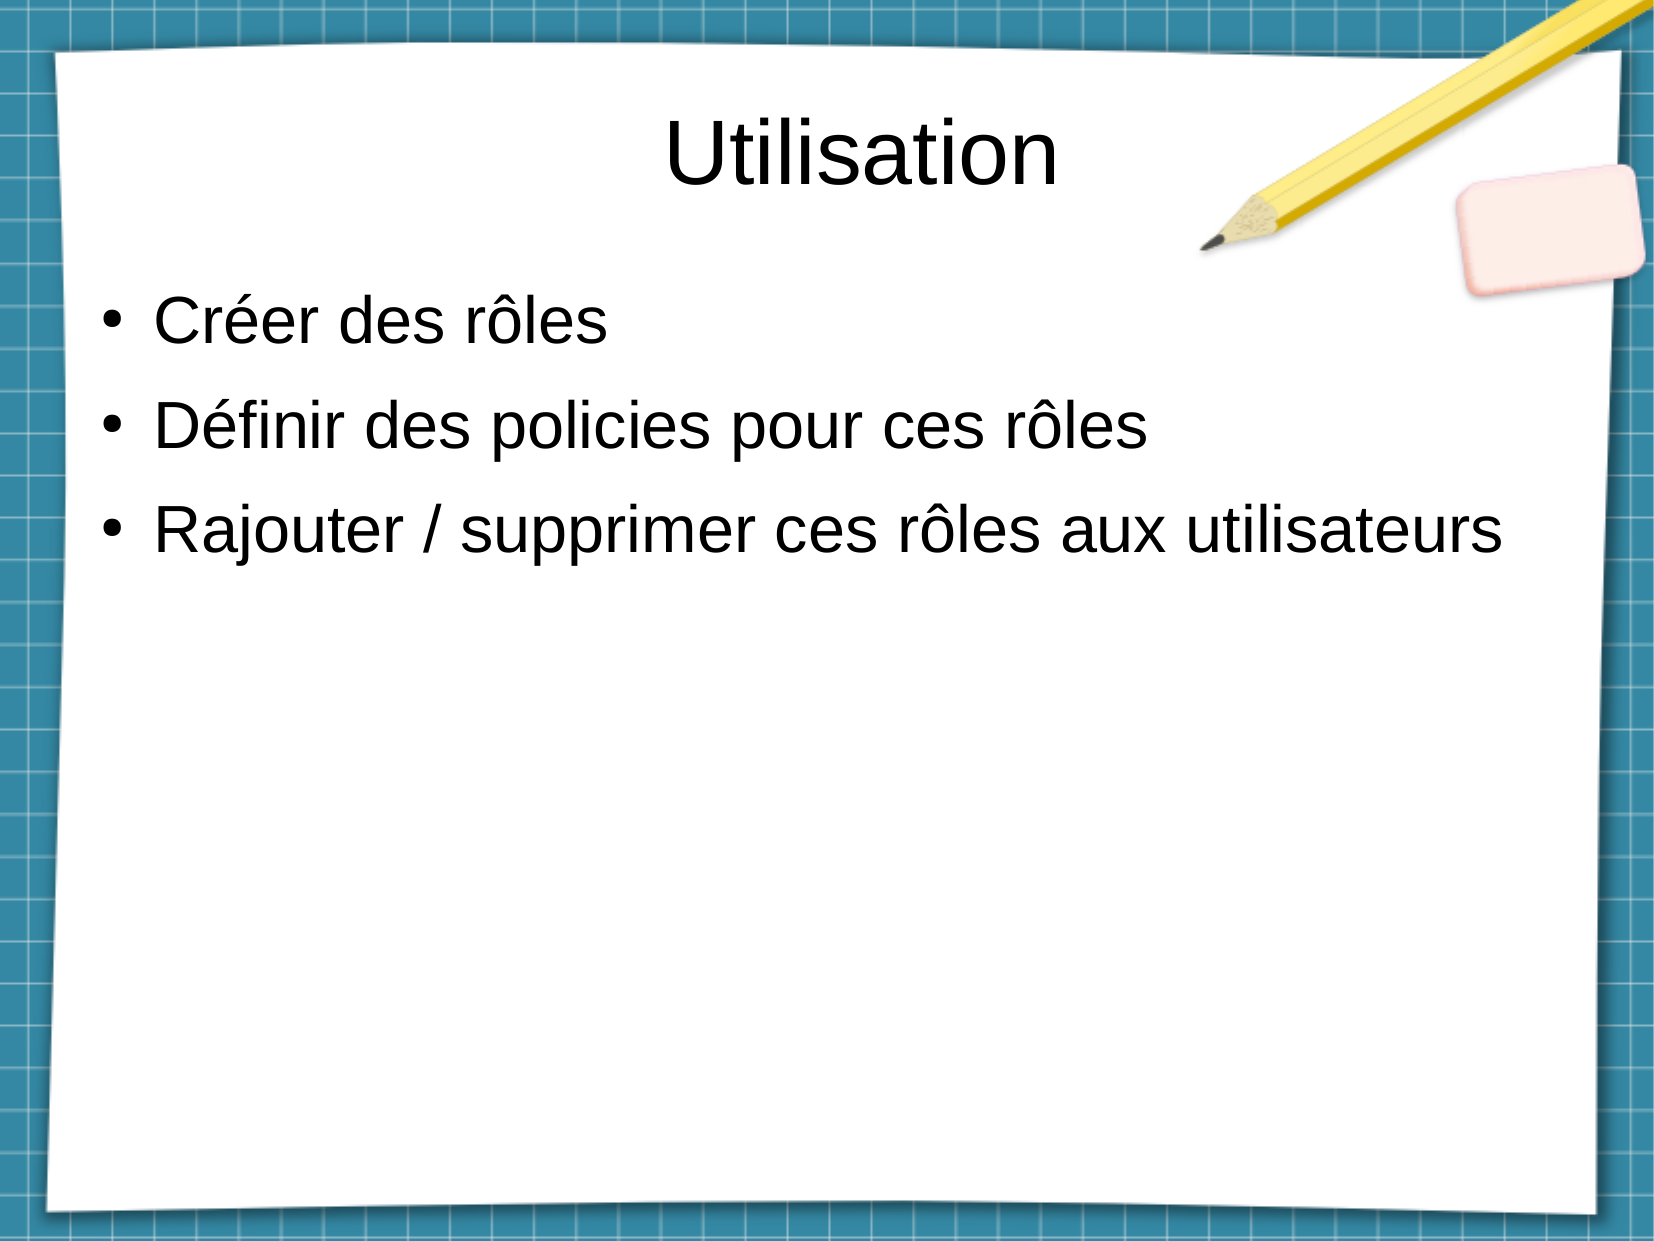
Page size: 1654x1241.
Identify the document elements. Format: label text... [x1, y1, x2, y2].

picture [0, 0, 1654, 1241]
list Créer des rôles Définir des policies pour ces rôles Rajouter / supprimer ces rôles aux utilisateurs [82, 283, 1571, 1003]
title Utilisation [82, 49, 1571, 257]
